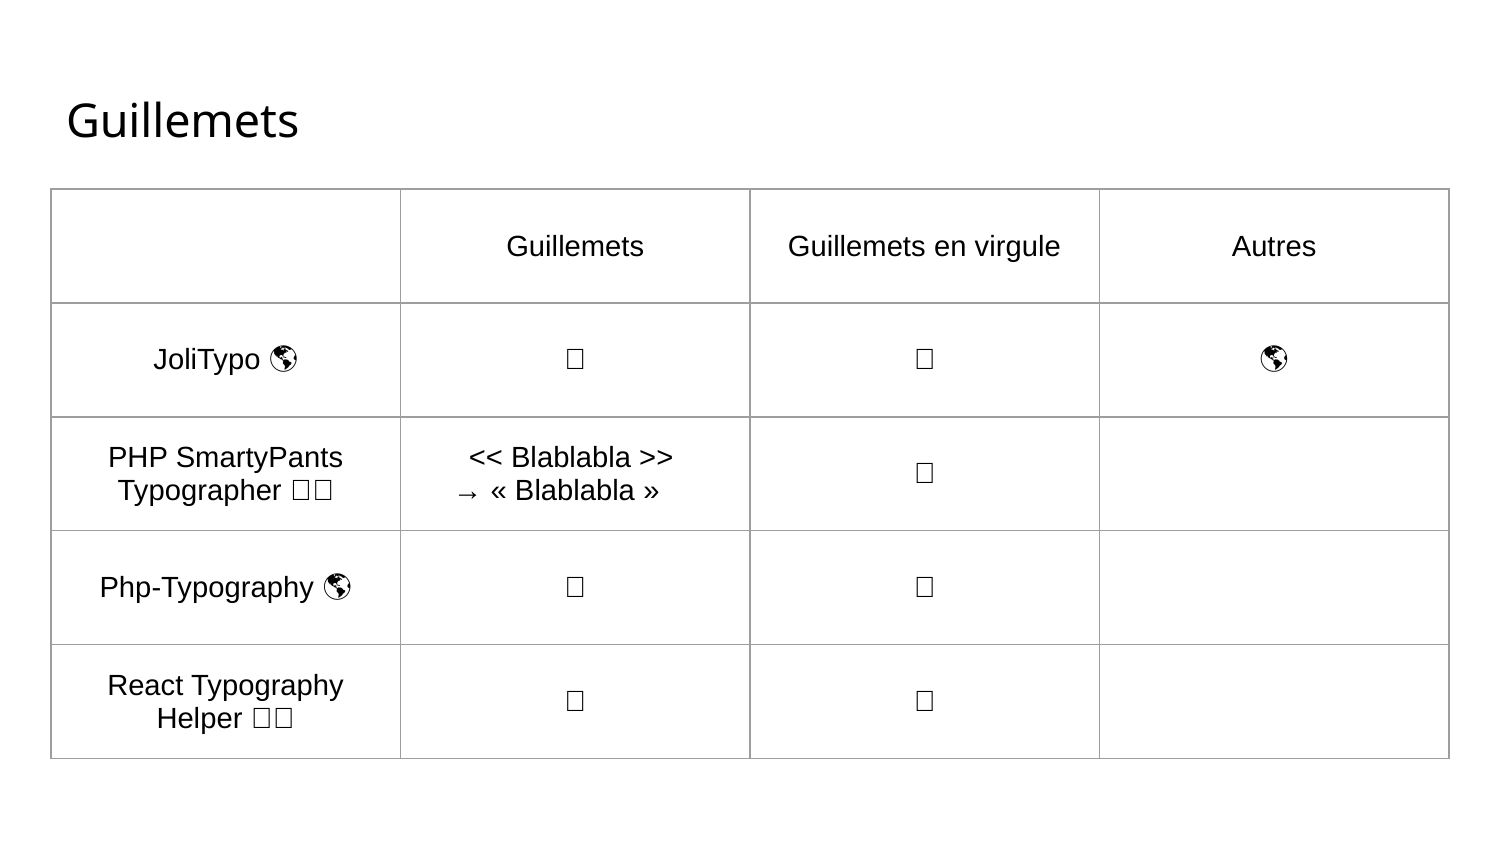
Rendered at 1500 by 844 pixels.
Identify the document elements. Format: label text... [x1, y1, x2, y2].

table_cell React Typography Helper 🇬🇧 [52, 645, 400, 758]
table_cell [1100, 531, 1448, 644]
table_cell JoliTypo 🌎 [52, 304, 400, 416]
table_cell [1100, 645, 1448, 758]
table_cell PHP SmartyPants Typographer 🇬🇧 [52, 418, 400, 530]
table_cell ✅ [401, 304, 749, 416]
table_cell ✅ [751, 645, 1099, 758]
table_cell Php-Typography 🌎 [52, 531, 400, 644]
table_header Guillemets [401, 190, 749, 302]
table_header Autres [1100, 190, 1448, 302]
table_cell ❌ [401, 531, 749, 644]
table_cell ❌ [401, 645, 749, 758]
table_cell [1100, 418, 1448, 530]
table_header Guillemets en virgule [751, 190, 1099, 302]
table_cell 🌎 [1100, 304, 1448, 416]
table_cell ✅ [751, 418, 1099, 530]
table_cell << Blablabla >> → « Blablabla » → [401, 418, 749, 530]
table_cell ✅ [751, 531, 1099, 644]
title Guillemets [51, 72, 1449, 167]
table_cell ✅ [751, 304, 1099, 416]
table_header [52, 190, 400, 302]
